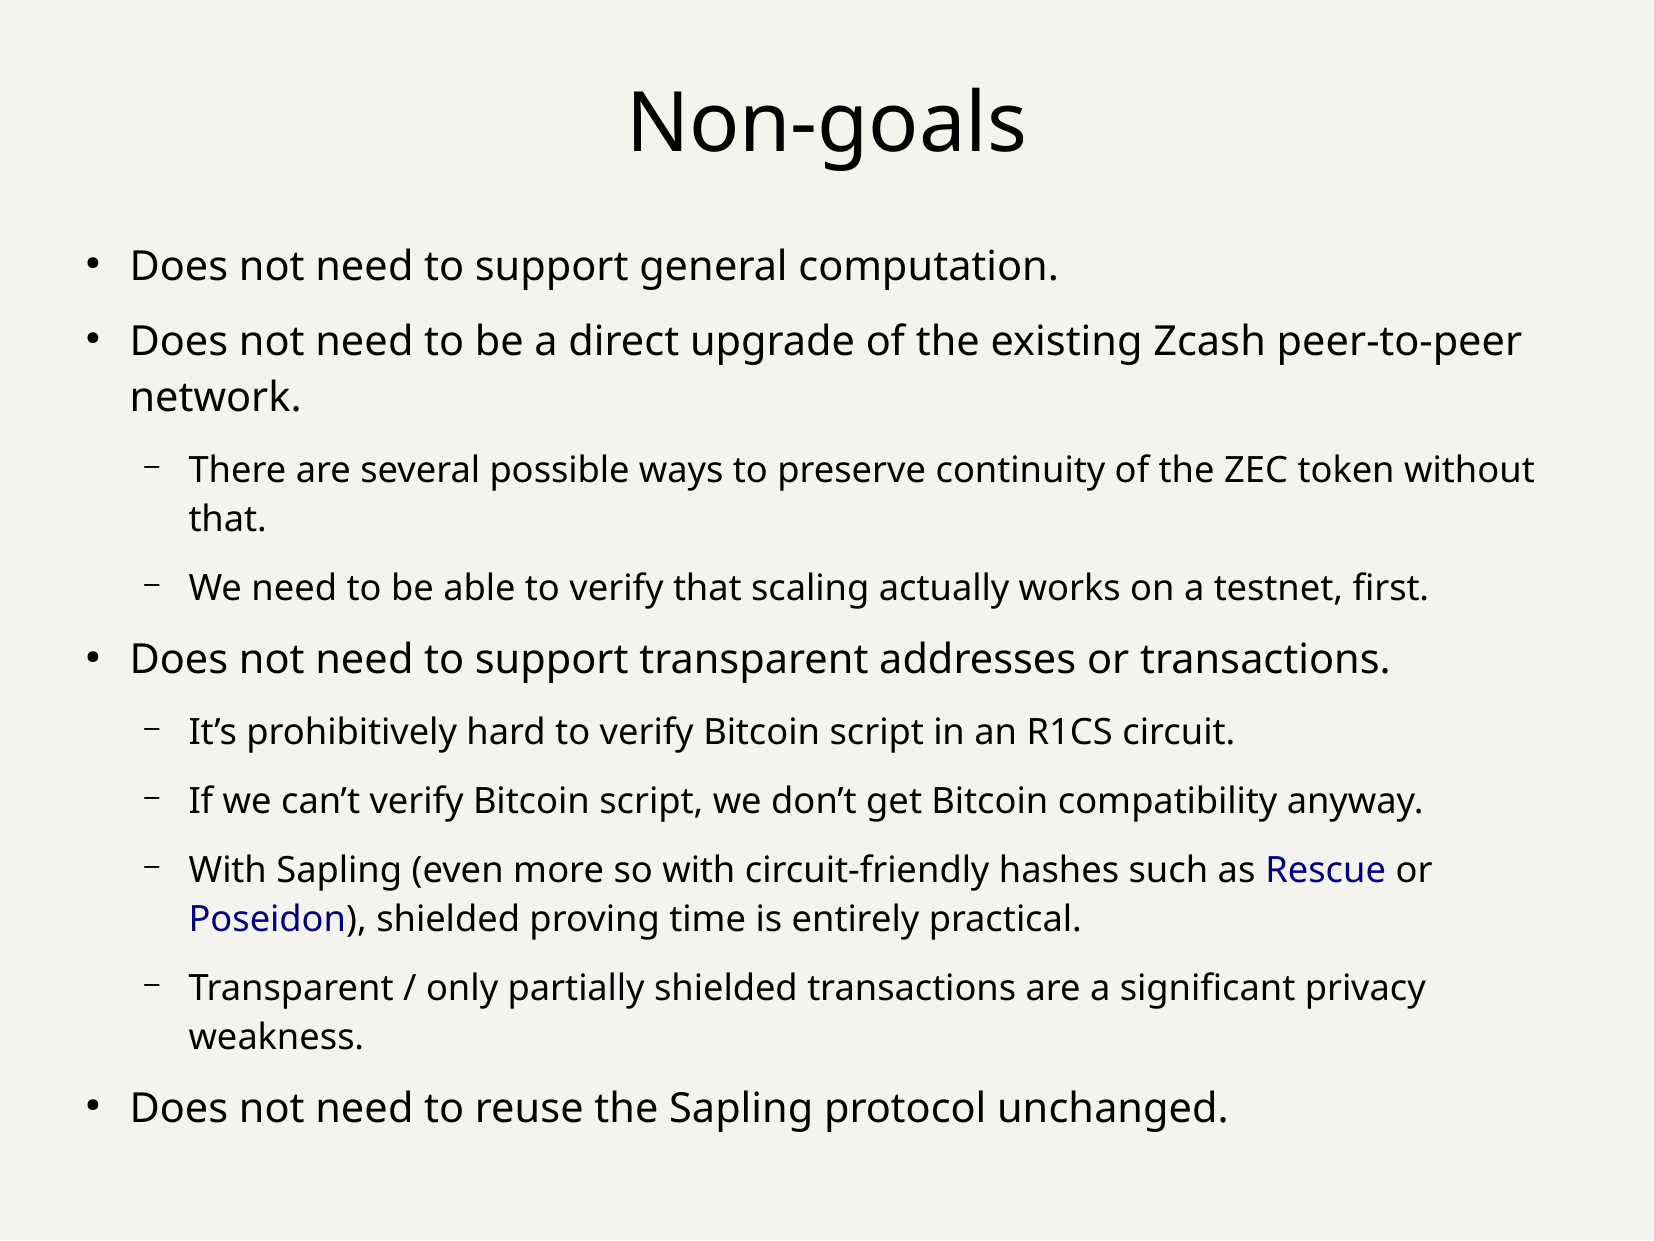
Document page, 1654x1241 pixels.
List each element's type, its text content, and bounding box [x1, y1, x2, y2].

list Does not need to support general computation. Does not need to be a direct upgrade of the existing Zcash peer-to-peer network. There are several possible ways to preserve continuity of the ZEC token without that. We need to be able to verify that scaling actually works on a testnet, first. Does not need to support transparent addresses or transactions. It’s prohibitively hard to verify Bitcoin script in an R1CS circuit. If we can’t verify Bitcoin script, we don’t get Bitcoin compatibility anyway. With Sapling (even more so with circuit-friendly hashes such as Rescue or Poseidon), shielded proving time is entirely practical. Transparent / only partially shielded transactions are a significant privacy weakness. Does not need to reuse the Sapling protocol unchanged. [70, 236, 1571, 1146]
title Non-goals [82, 49, 1571, 189]
